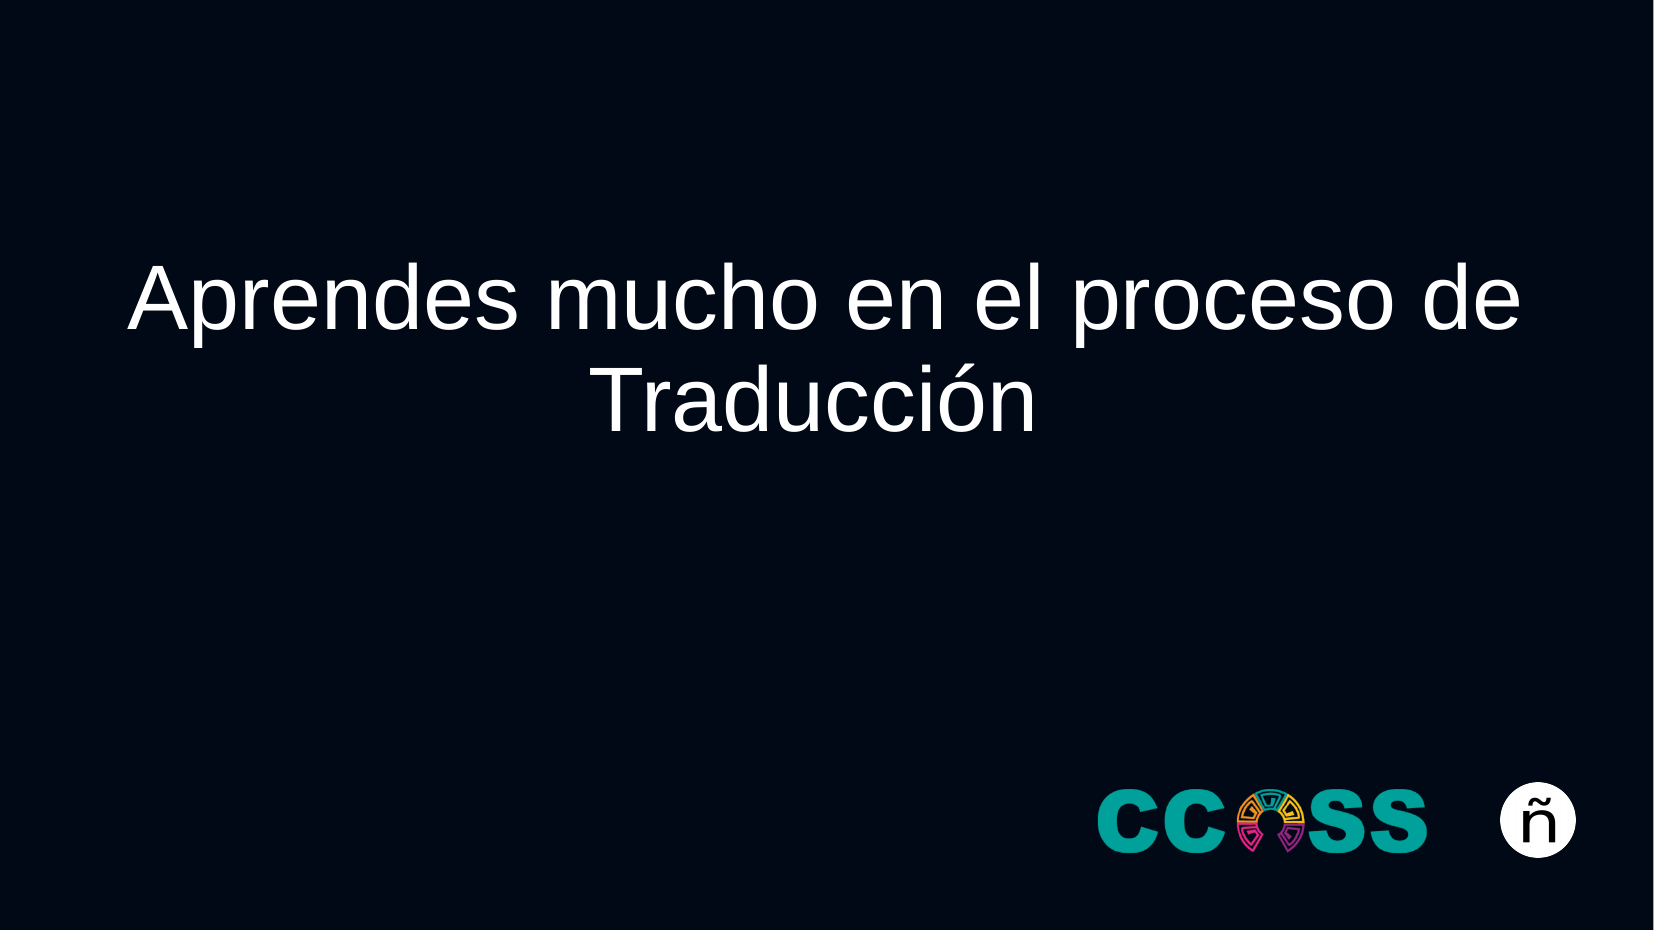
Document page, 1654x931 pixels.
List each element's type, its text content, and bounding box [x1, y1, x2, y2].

picture [1500, 782, 1576, 858]
title Aprendes mucho en el proceso de Traducción [82, 195, 1571, 503]
picture [1090, 780, 1436, 861]
